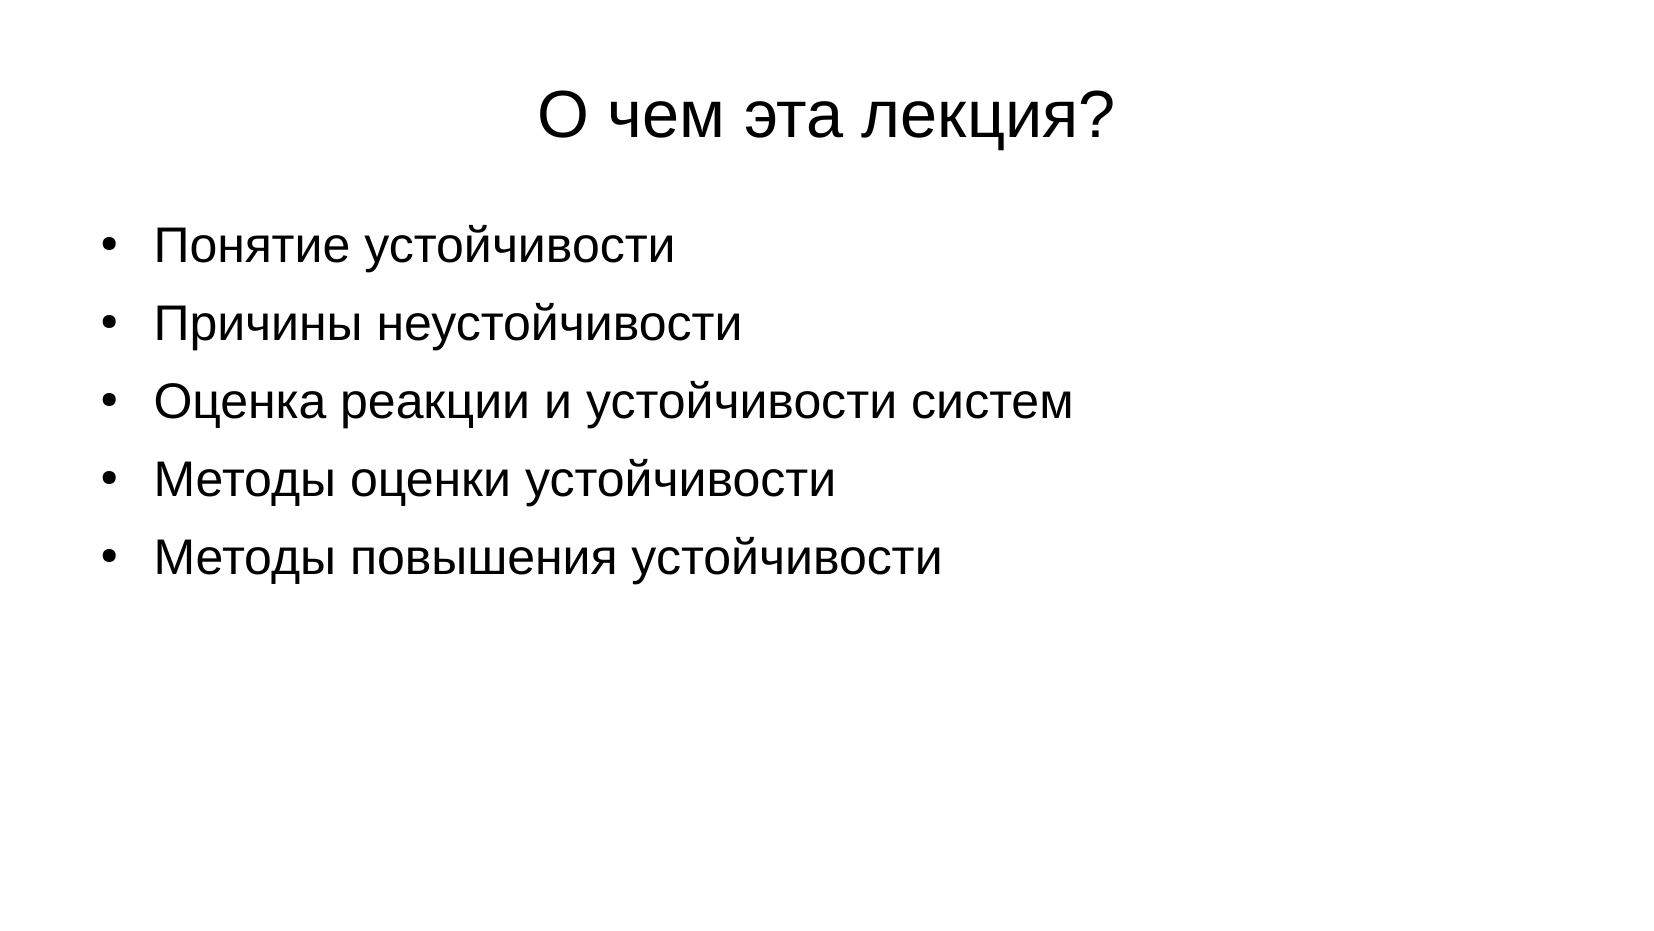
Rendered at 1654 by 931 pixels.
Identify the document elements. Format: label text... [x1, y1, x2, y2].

list Понятие устойчивости Причины неустойчивости Оценка реакции и устойчивости систем Методы оценки устойчивости Методы повышения устойчивости [82, 217, 1571, 758]
title О чем эта лекция? [82, 37, 1571, 193]
